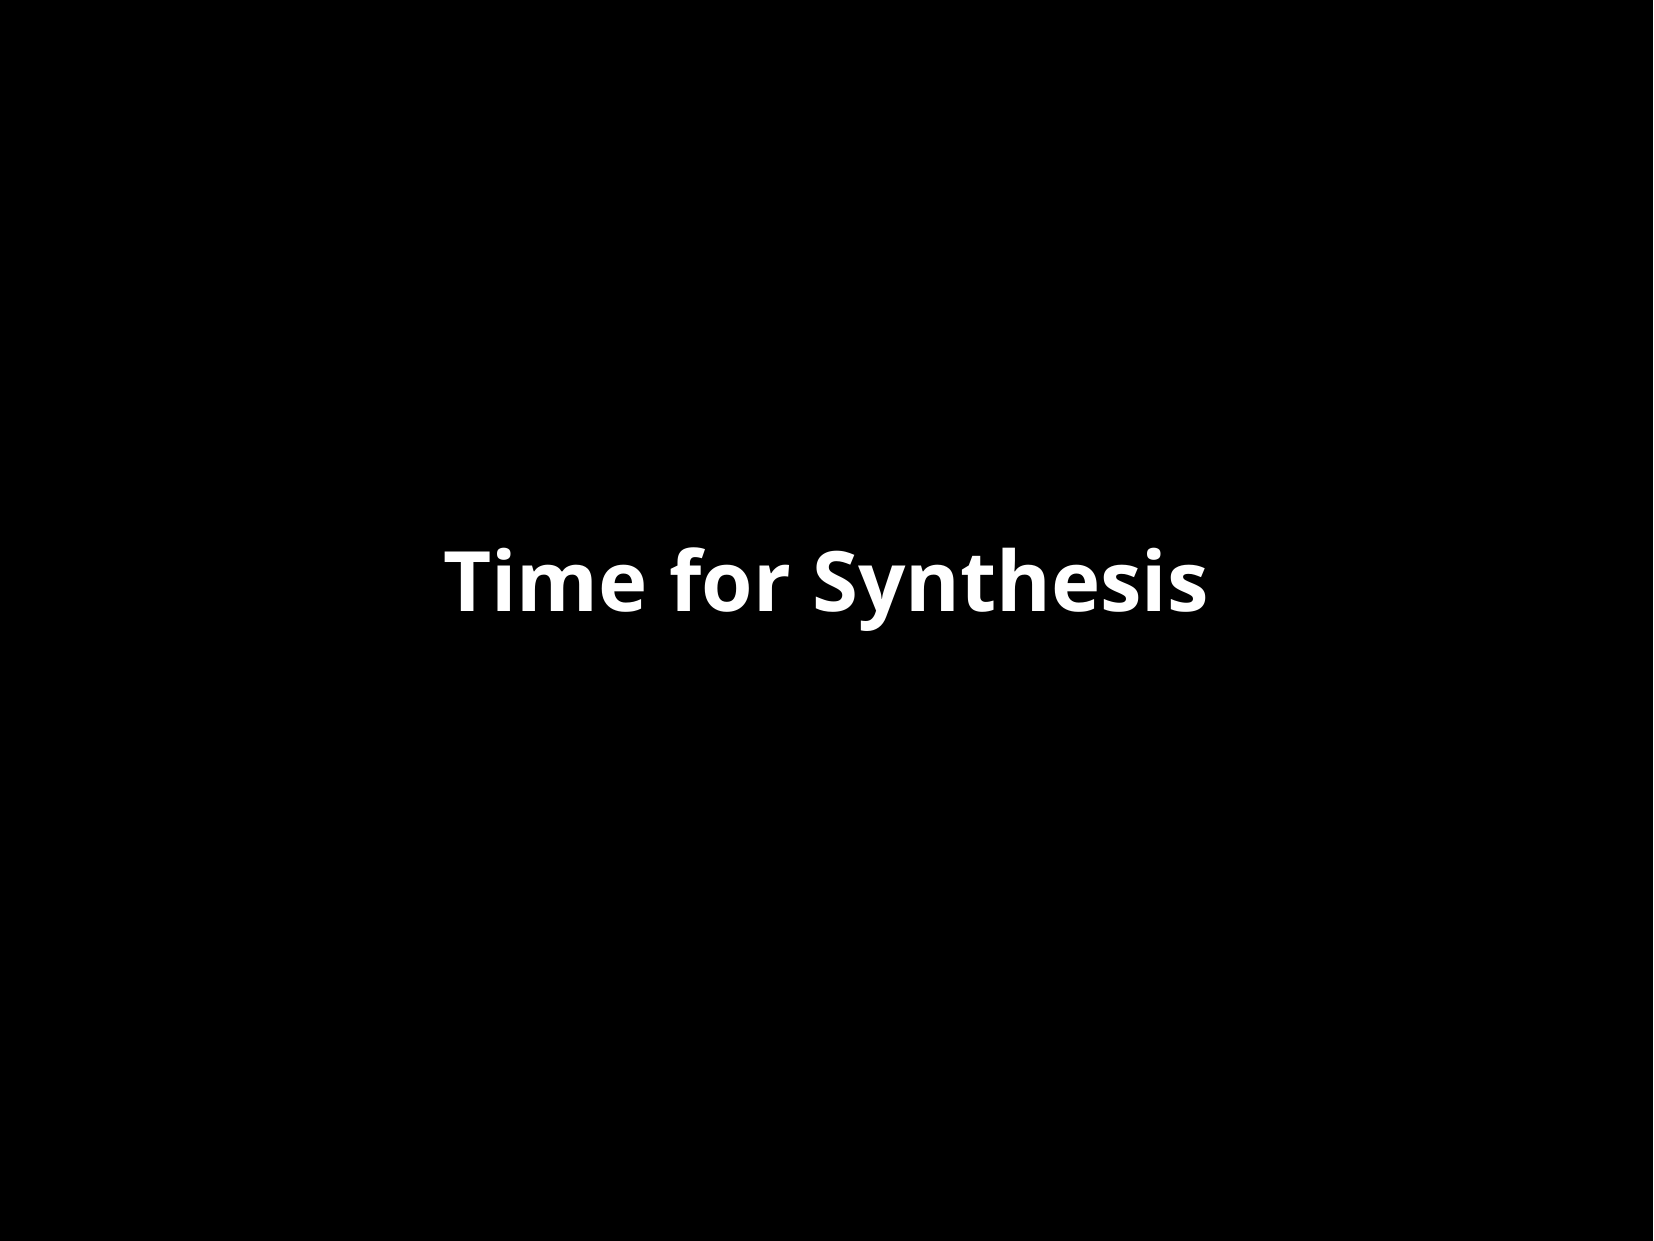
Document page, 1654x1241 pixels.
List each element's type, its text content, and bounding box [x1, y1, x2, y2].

subtitle Time for Synthesis [82, 49, 1571, 1109]
